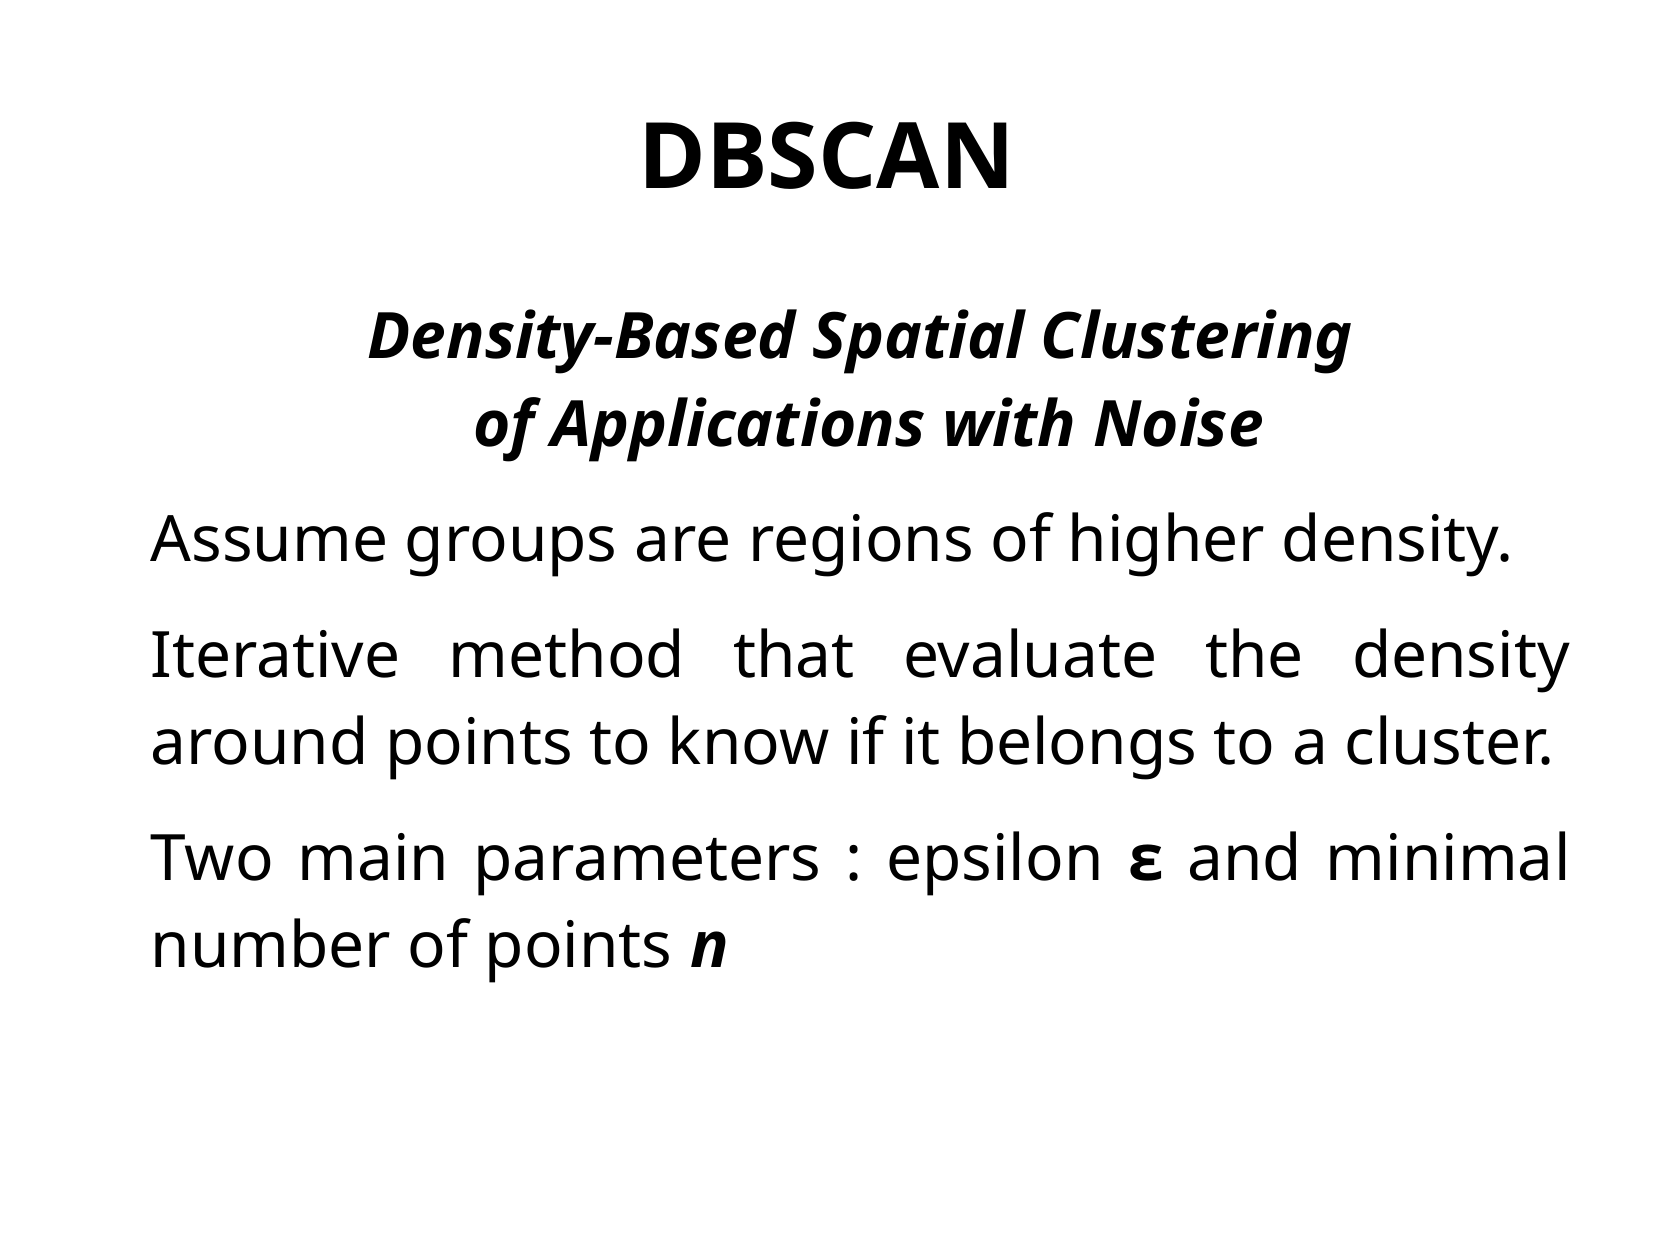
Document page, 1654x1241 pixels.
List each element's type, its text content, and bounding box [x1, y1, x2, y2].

title DBSCAN [82, 49, 1571, 257]
list Density-Based Spatial Clustering of Applications with Noise Assume groups are regions of higher density. Iterative method that evaluate the density around points to know if it belongs to a cluster. Two main parameters : epsilon ε and minimal number of points n [82, 290, 1571, 1010]
